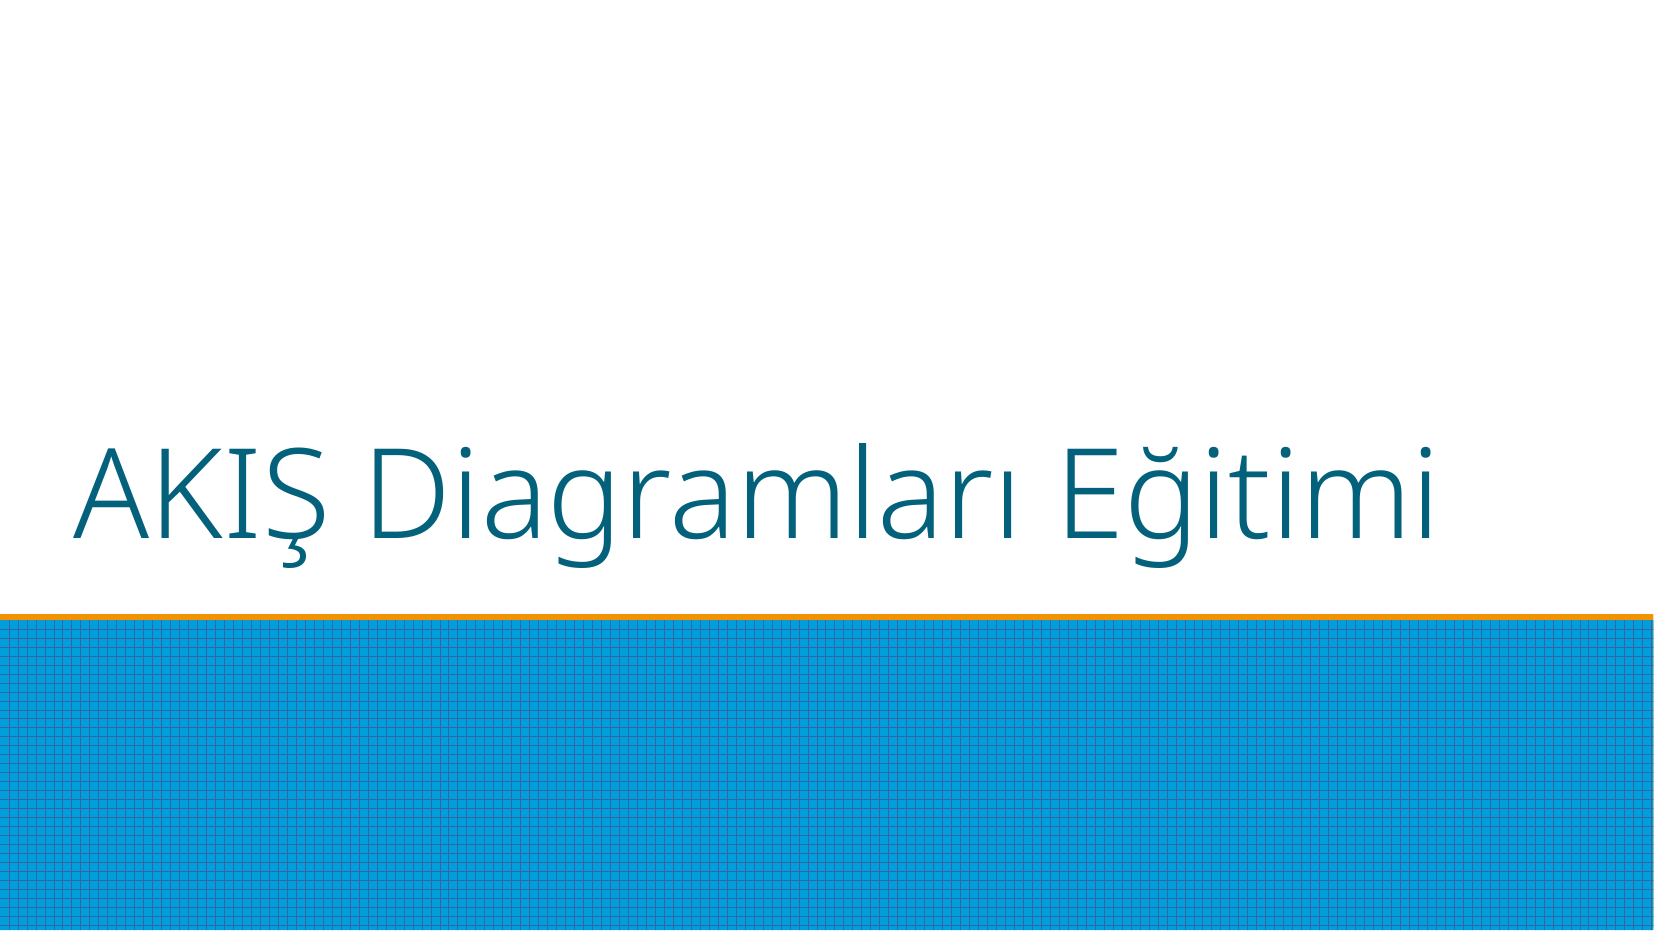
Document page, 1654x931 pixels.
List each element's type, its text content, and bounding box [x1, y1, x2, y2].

title AKIŞ Diagramları Eğitimi [73, 44, 1551, 576]
subtitle [73, 634, 1551, 827]
